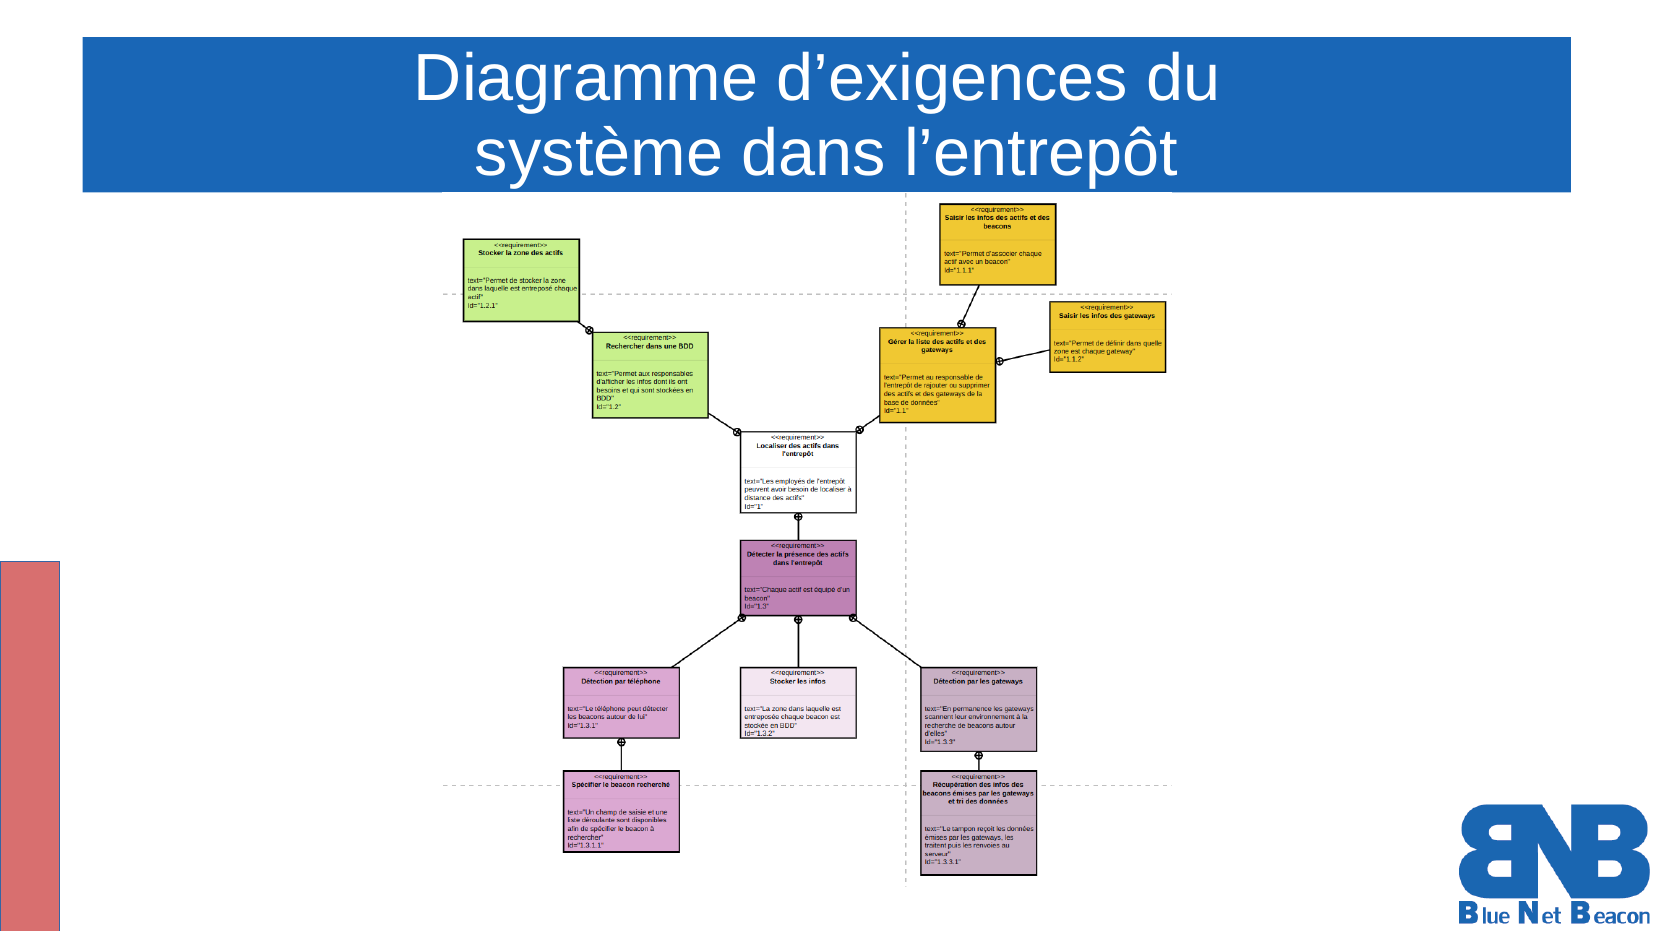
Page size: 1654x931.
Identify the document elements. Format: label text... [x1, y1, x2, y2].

title Diagramme d’exigences du système dans l’entrepôt [82, 37, 1571, 193]
text_box [0, 561, 60, 931]
picture [442, 192, 1172, 887]
picture [1459, 797, 1650, 930]
